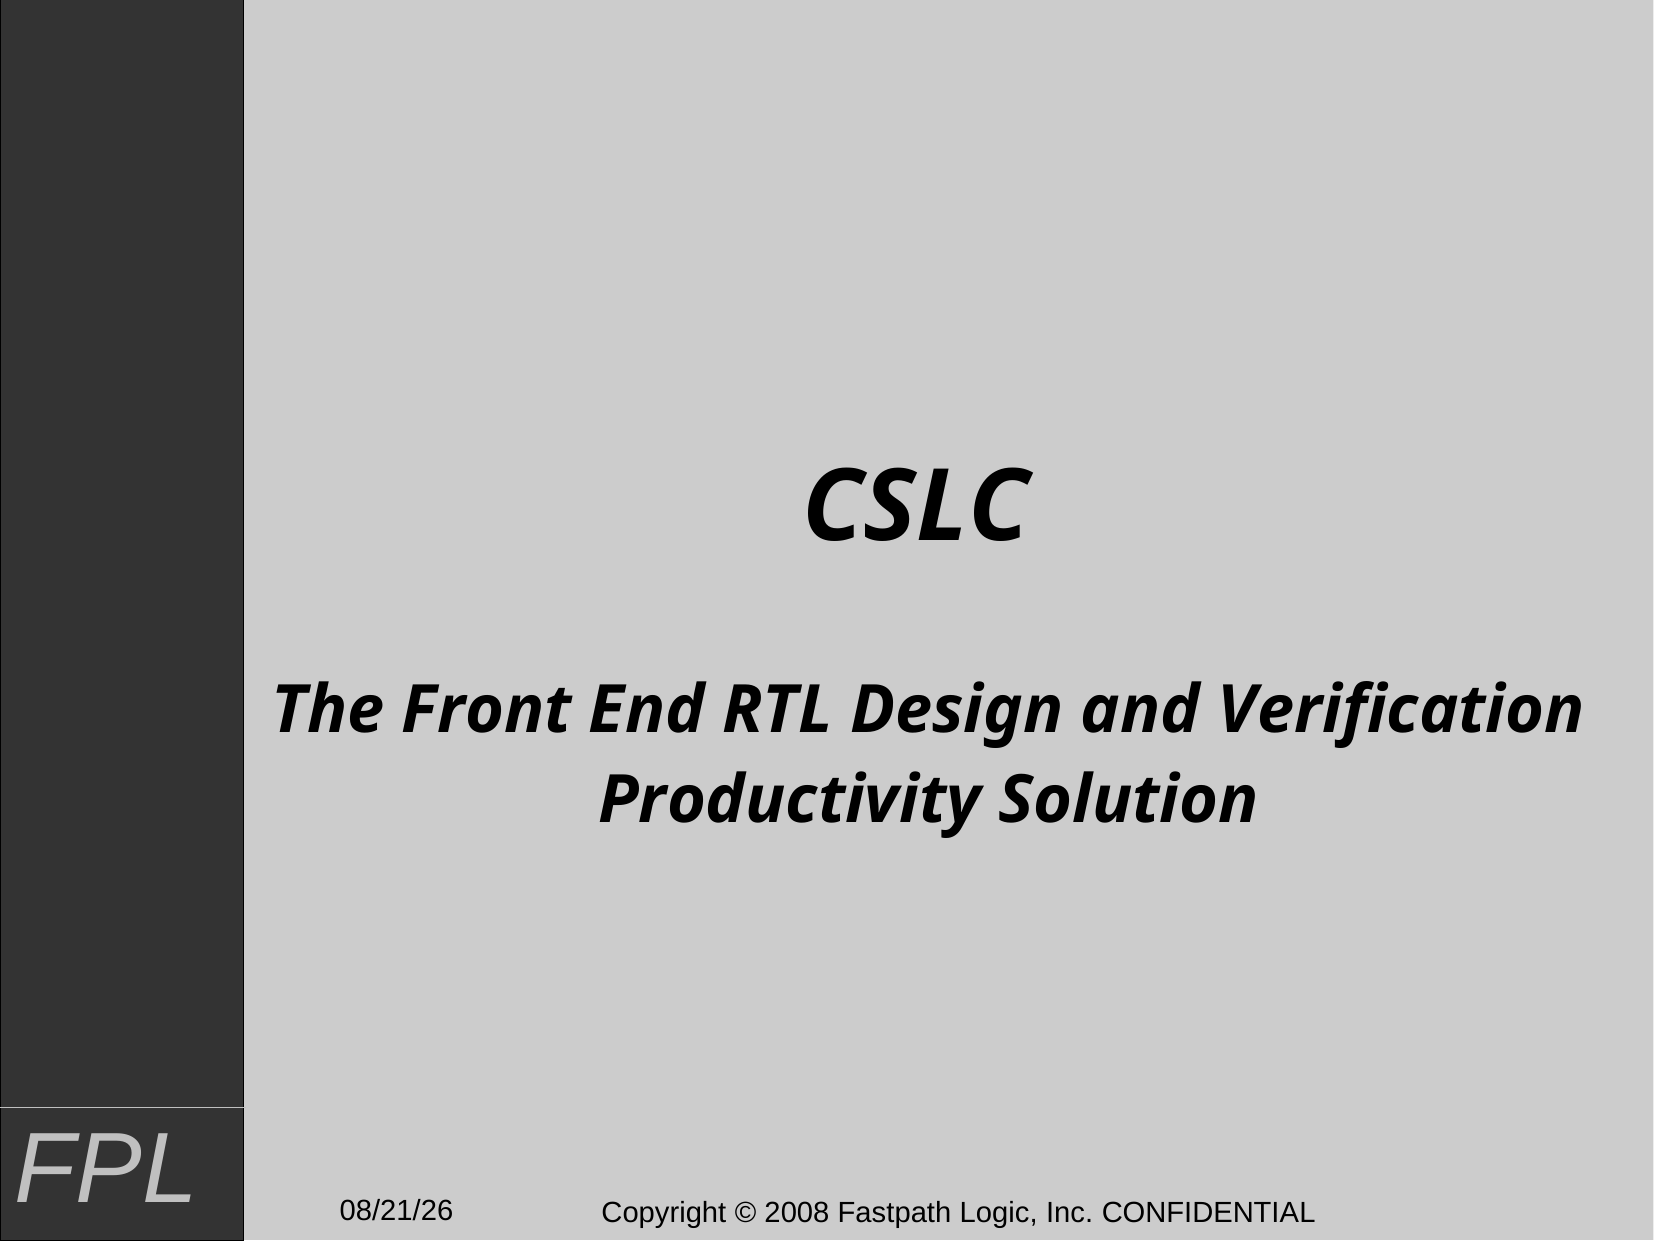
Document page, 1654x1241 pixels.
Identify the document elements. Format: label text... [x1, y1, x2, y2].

title CSLC The Front End RTL Design and Verification Productivity Solution [222, 411, 1635, 865]
